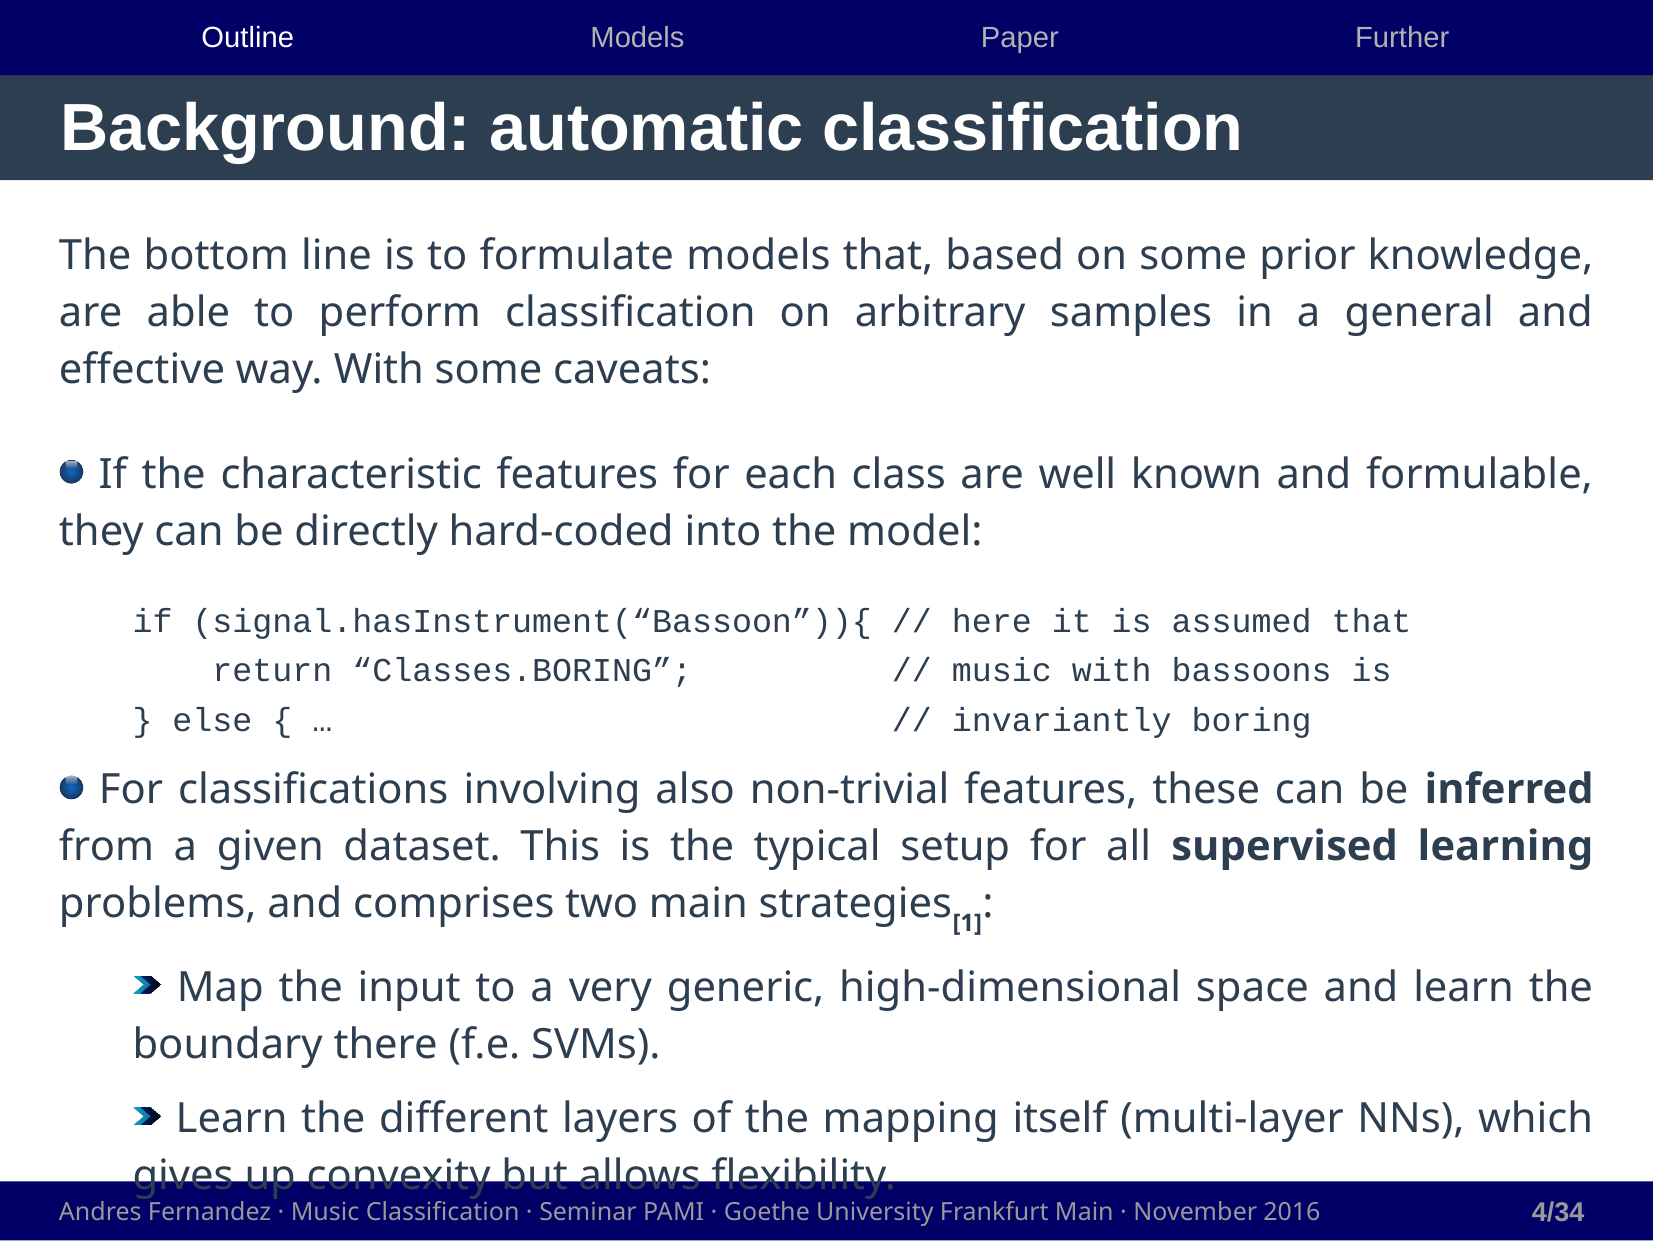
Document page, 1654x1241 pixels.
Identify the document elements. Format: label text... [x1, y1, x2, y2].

title Background: automatic classification [59, 76, 1594, 181]
subtitle The bottom line is to formulate models that, based on some prior knowledge, are able to perform classification on arbitrary samples in a general and effective way. With some caveats: If the characteristic features for each class are well known and formulable, they can be directly hard-coded into the model: if (signal.hasInstrument(“Bassoon”)){ // here it is assumed that return “Classes.BORING”; // music with bassoons is } else { … // invariantly boring For classifications involving also non-trivial features, these can be inferred from a given dataset. This is the typical setup for all supervised learning problems, and comprises two main strategies[1]: Map the input to a very generic, high-dimensional space and learn the boundary there (f.e. SVMs). Learn the different layers of the mapping itself (multi-layer NNs), which gives up convexity but allows flexibility. [58, 225, 1594, 1192]
text_box [385, 551, 451, 622]
text_box Outline Models Paper Further [0, 0, 1653, 76]
